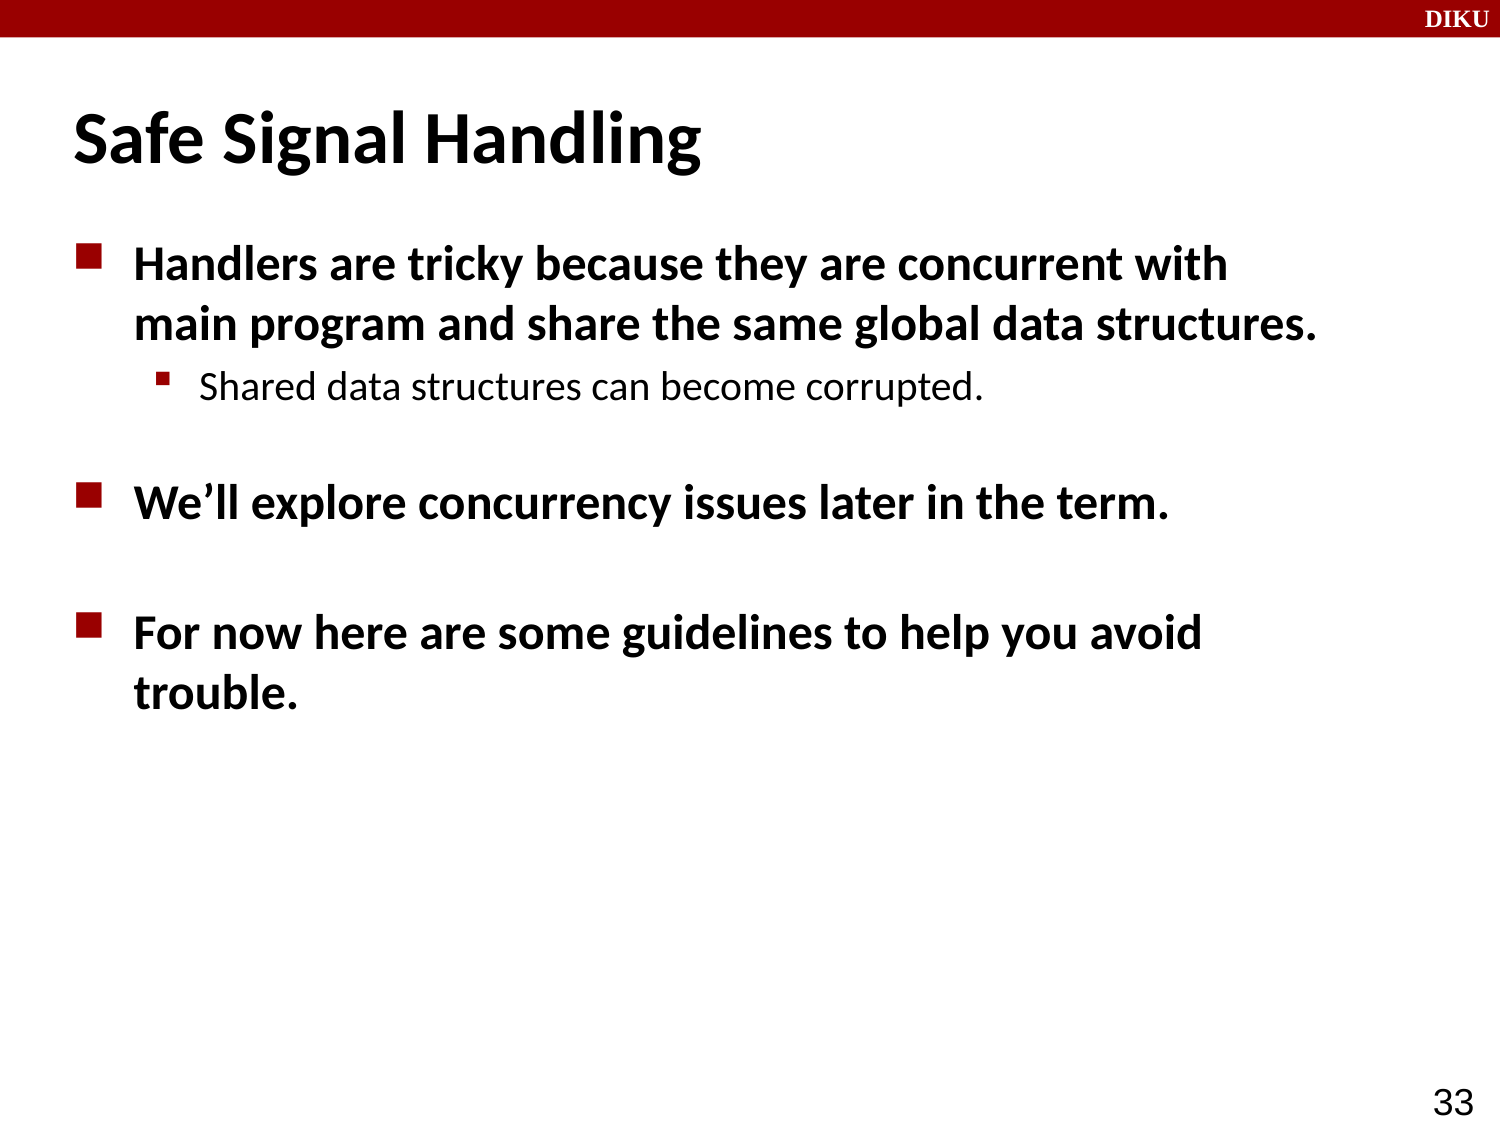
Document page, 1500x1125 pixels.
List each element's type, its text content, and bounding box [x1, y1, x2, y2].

text_box Handlers are tricky because they are concurrent with main program and share the same global data structures. Shared data structures can become corrupted. We’ll explore concurrency issues later in the term. For now here are some guidelines to help you avoid trouble. [62, 223, 1358, 1039]
text_box Safe Signal Handling [58, 71, 1304, 197]
